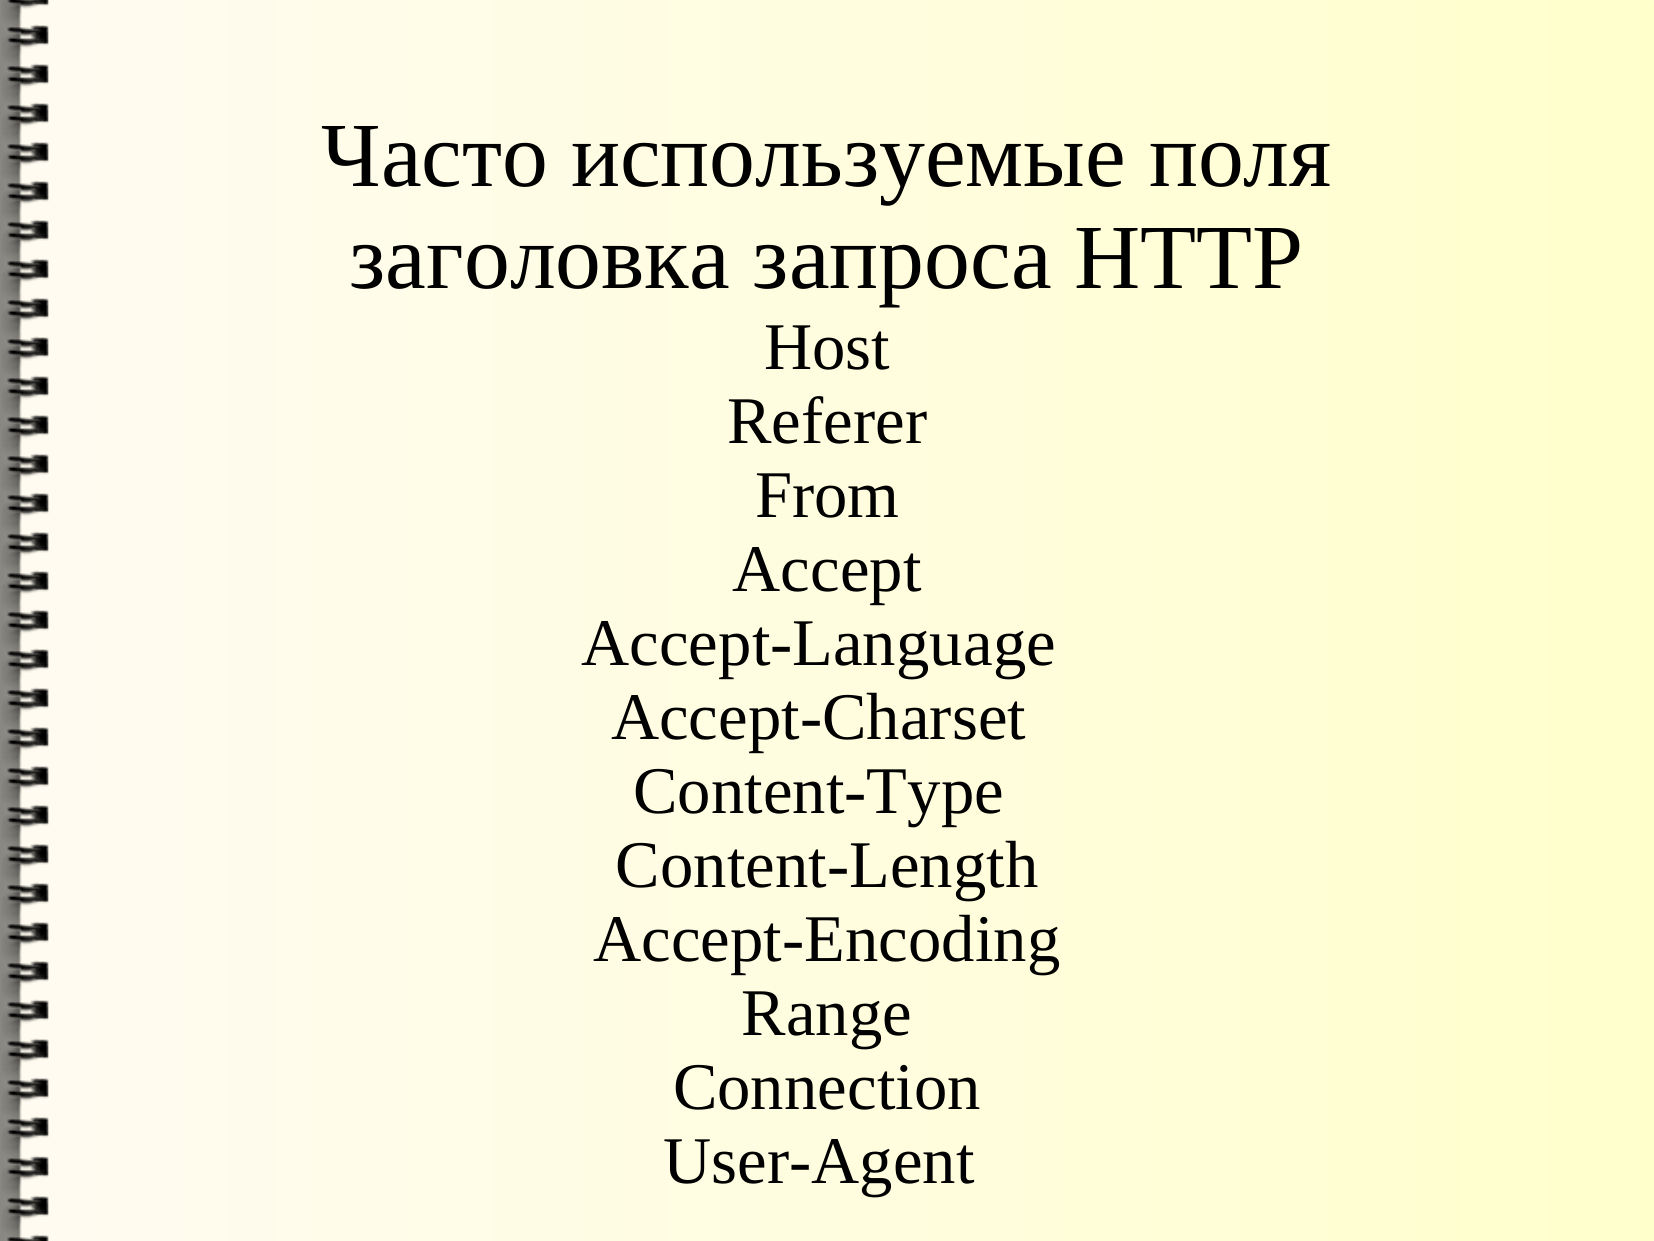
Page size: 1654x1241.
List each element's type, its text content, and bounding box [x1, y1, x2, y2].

subtitle Host Referer From Accept Accept-Language Accept-Charset Content-Type Content-Length Accept-Encoding Range Connection User-Agent [121, 309, 1534, 1199]
title Часто используемые поля заголовка запроса HTTP [121, 102, 1534, 309]
picture [0, 0, 1654, 1241]
